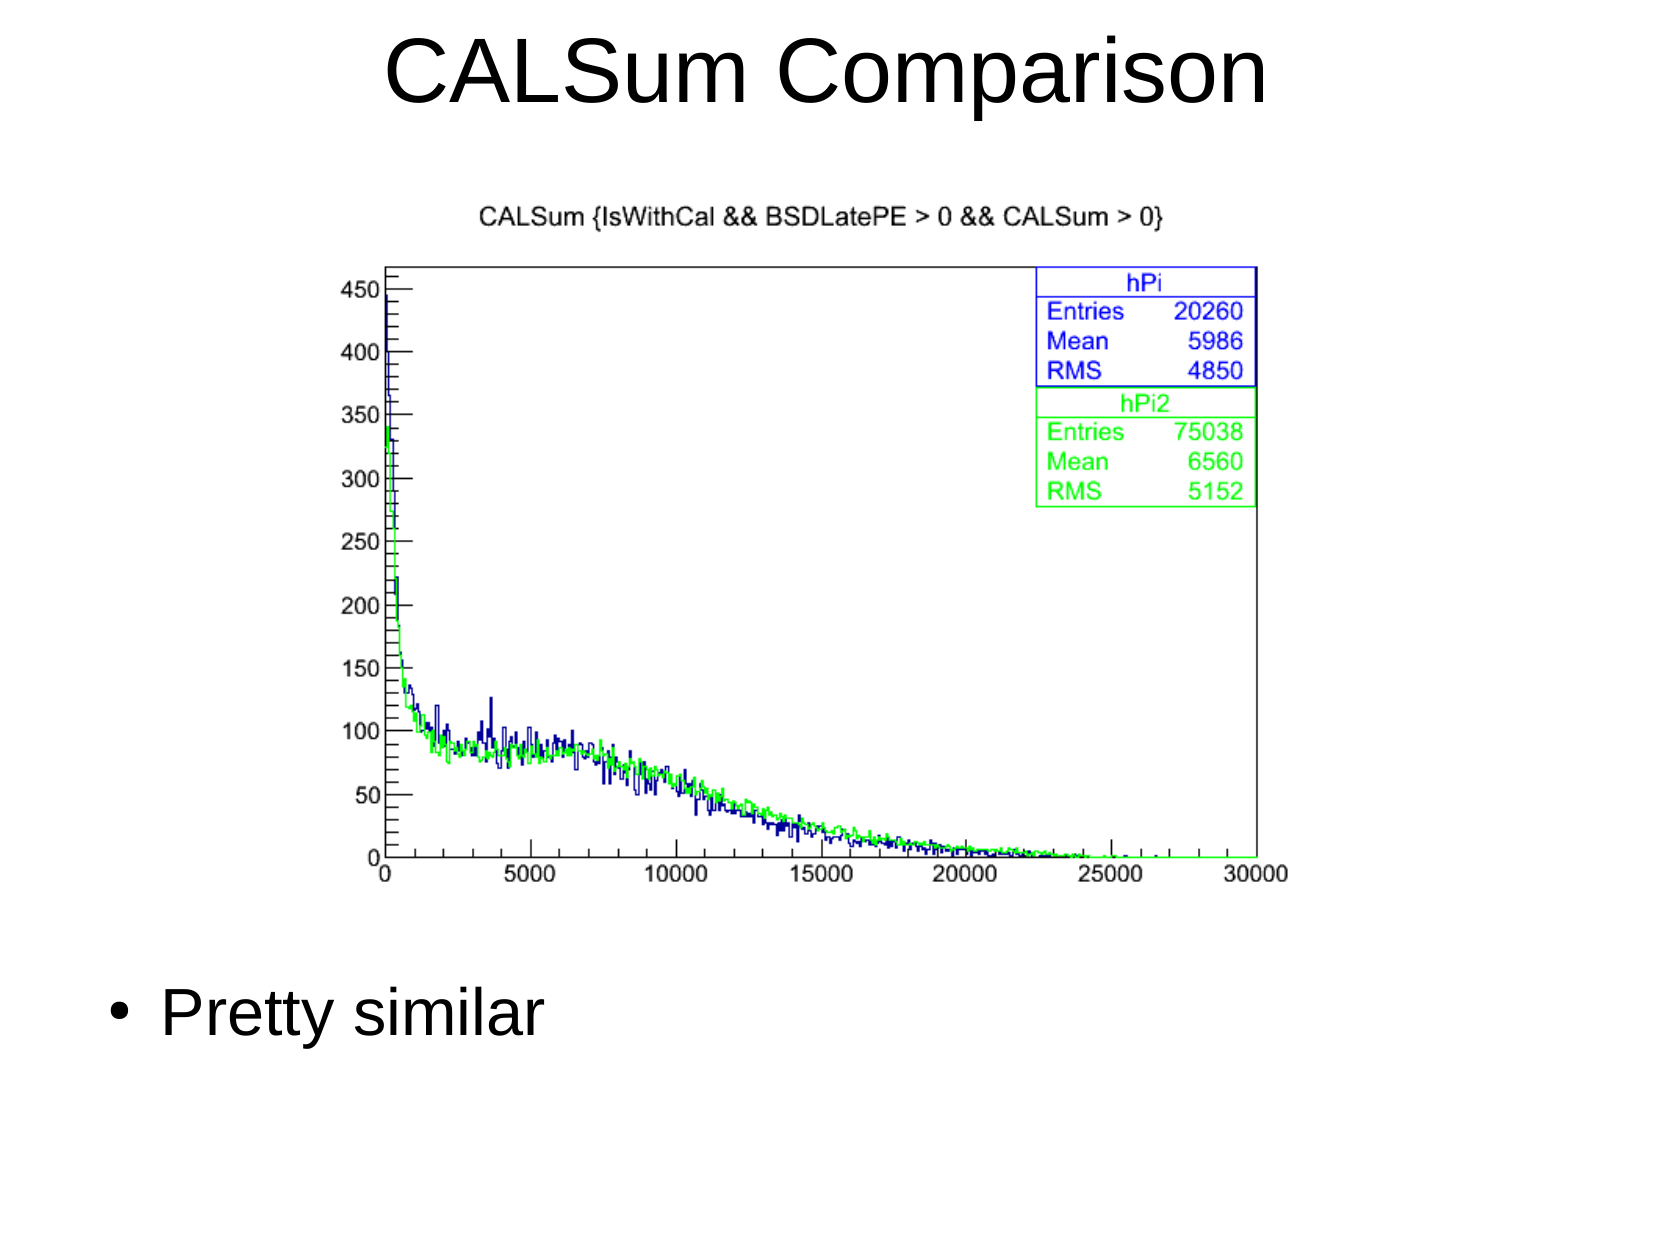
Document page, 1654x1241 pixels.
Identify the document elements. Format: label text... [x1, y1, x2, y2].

picture [277, 193, 1366, 932]
title CALSum Comparison [82, 0, 1571, 174]
list Pretty similar [90, 975, 1546, 1216]
